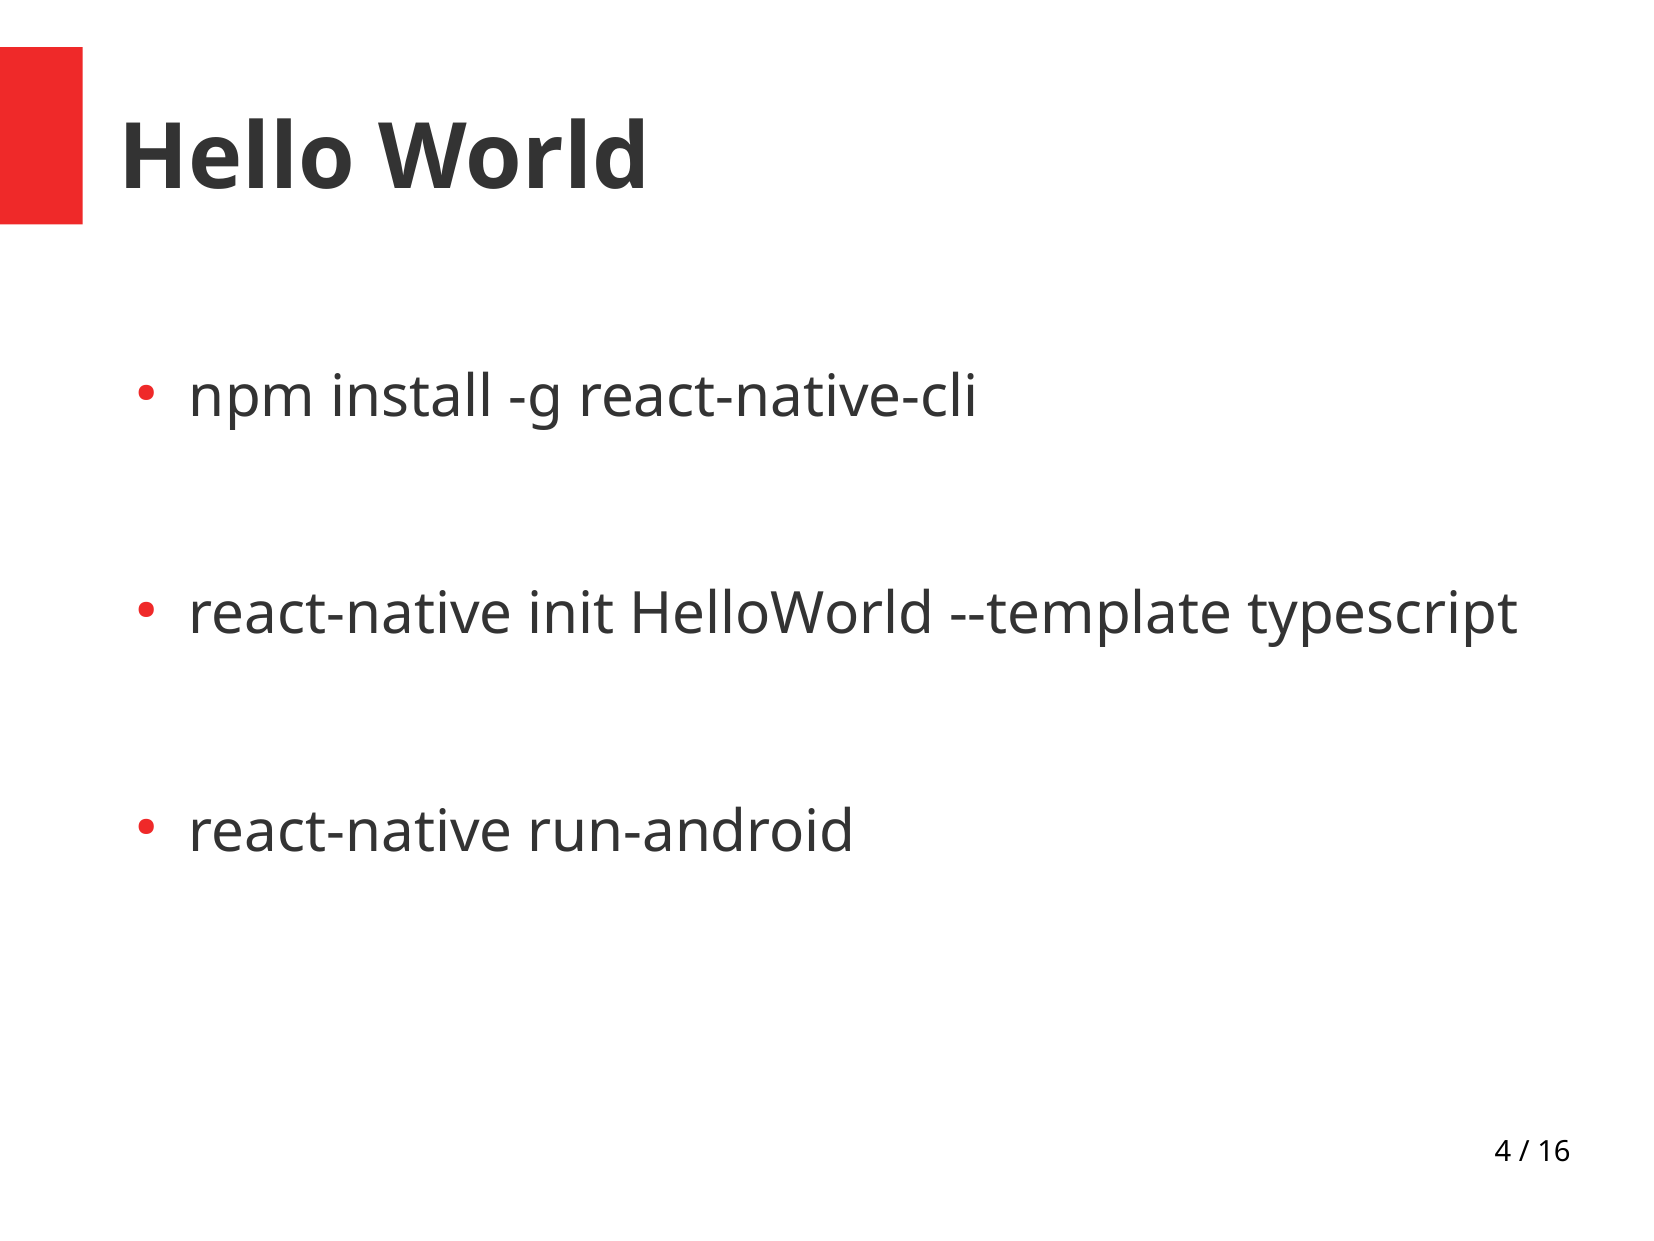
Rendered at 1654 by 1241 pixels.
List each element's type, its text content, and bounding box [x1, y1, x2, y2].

list npm install -g react-native-cli react-native init HelloWorld --template typescript react-native run-android [118, 354, 1536, 1074]
title Hello World [118, 49, 1571, 257]
